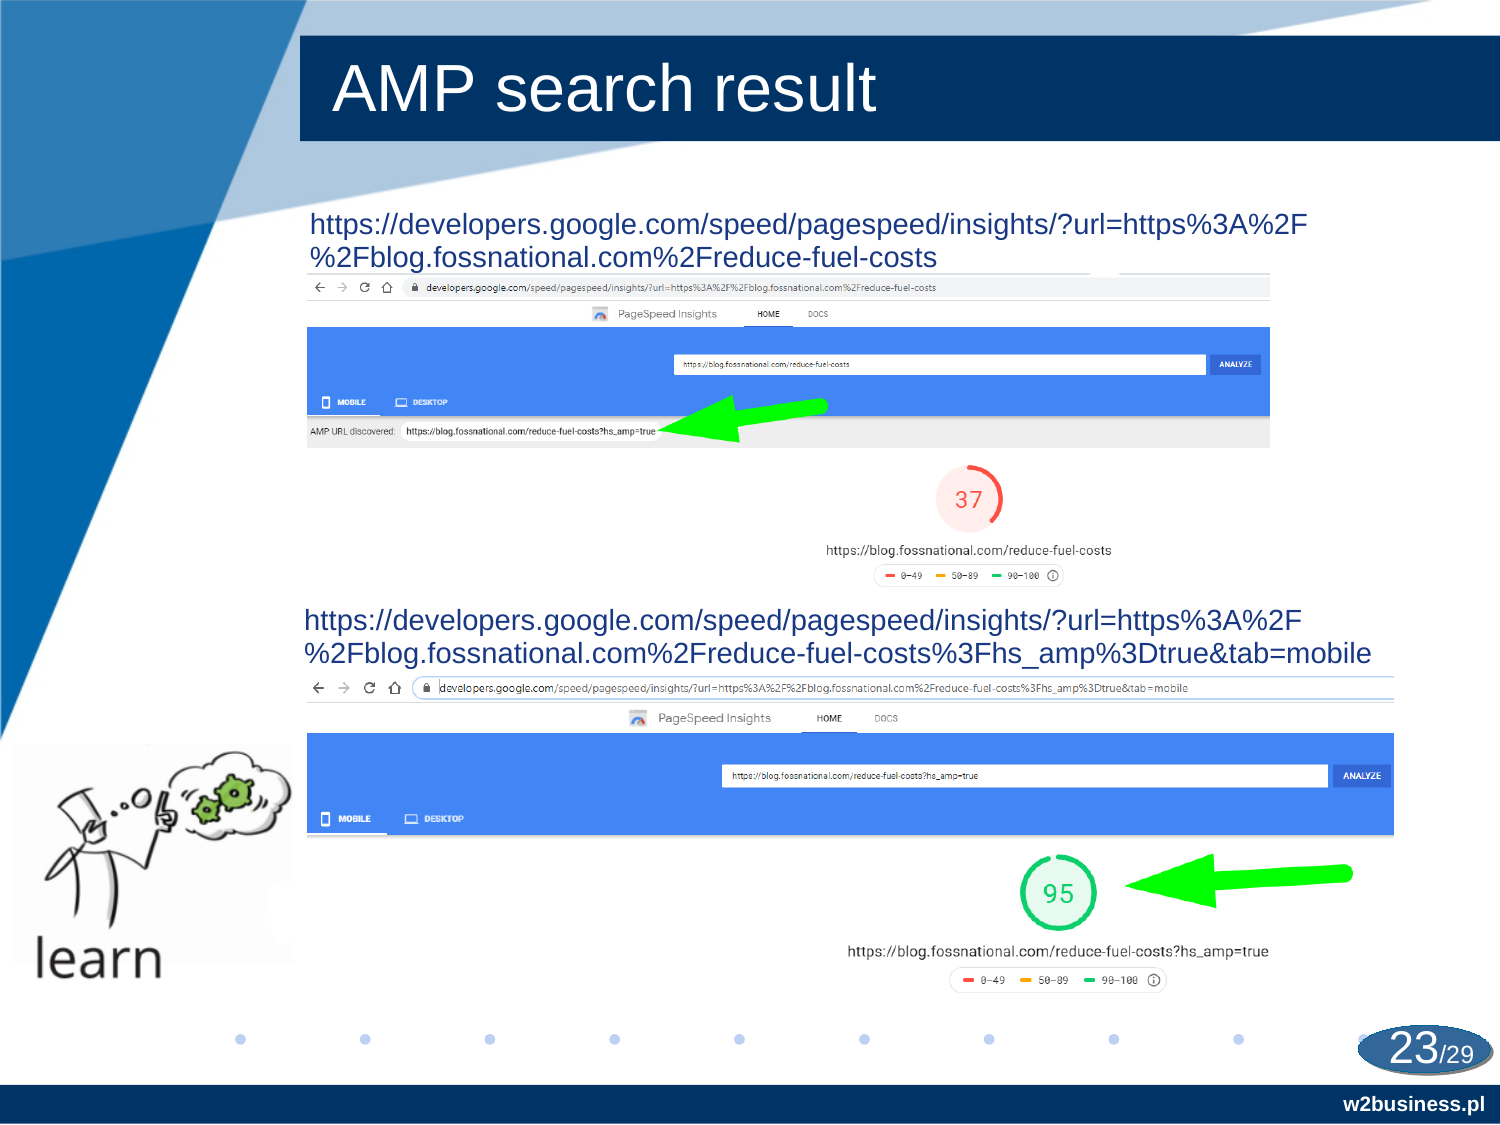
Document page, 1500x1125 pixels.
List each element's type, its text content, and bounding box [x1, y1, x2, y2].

picture [307, 273, 1270, 591]
text_box https://developers.google.com/speed/pagespeed/insights/?url=https%3A%2F%2Fblog.fossnational.com%2Freduce-fuel-costs%3Fhs_amp%3Dtrue&tab=mobile [289, 596, 1471, 696]
text_box https://developers.google.com/speed/pagespeed/insights/?url=https%3A%2F%2Fblog.fossnational.com%2Freduce-fuel-costs [295, 200, 1477, 300]
picture [0, 0, 1500, 987]
title AMP search result [300, 35, 1500, 142]
picture [307, 674, 1394, 1004]
